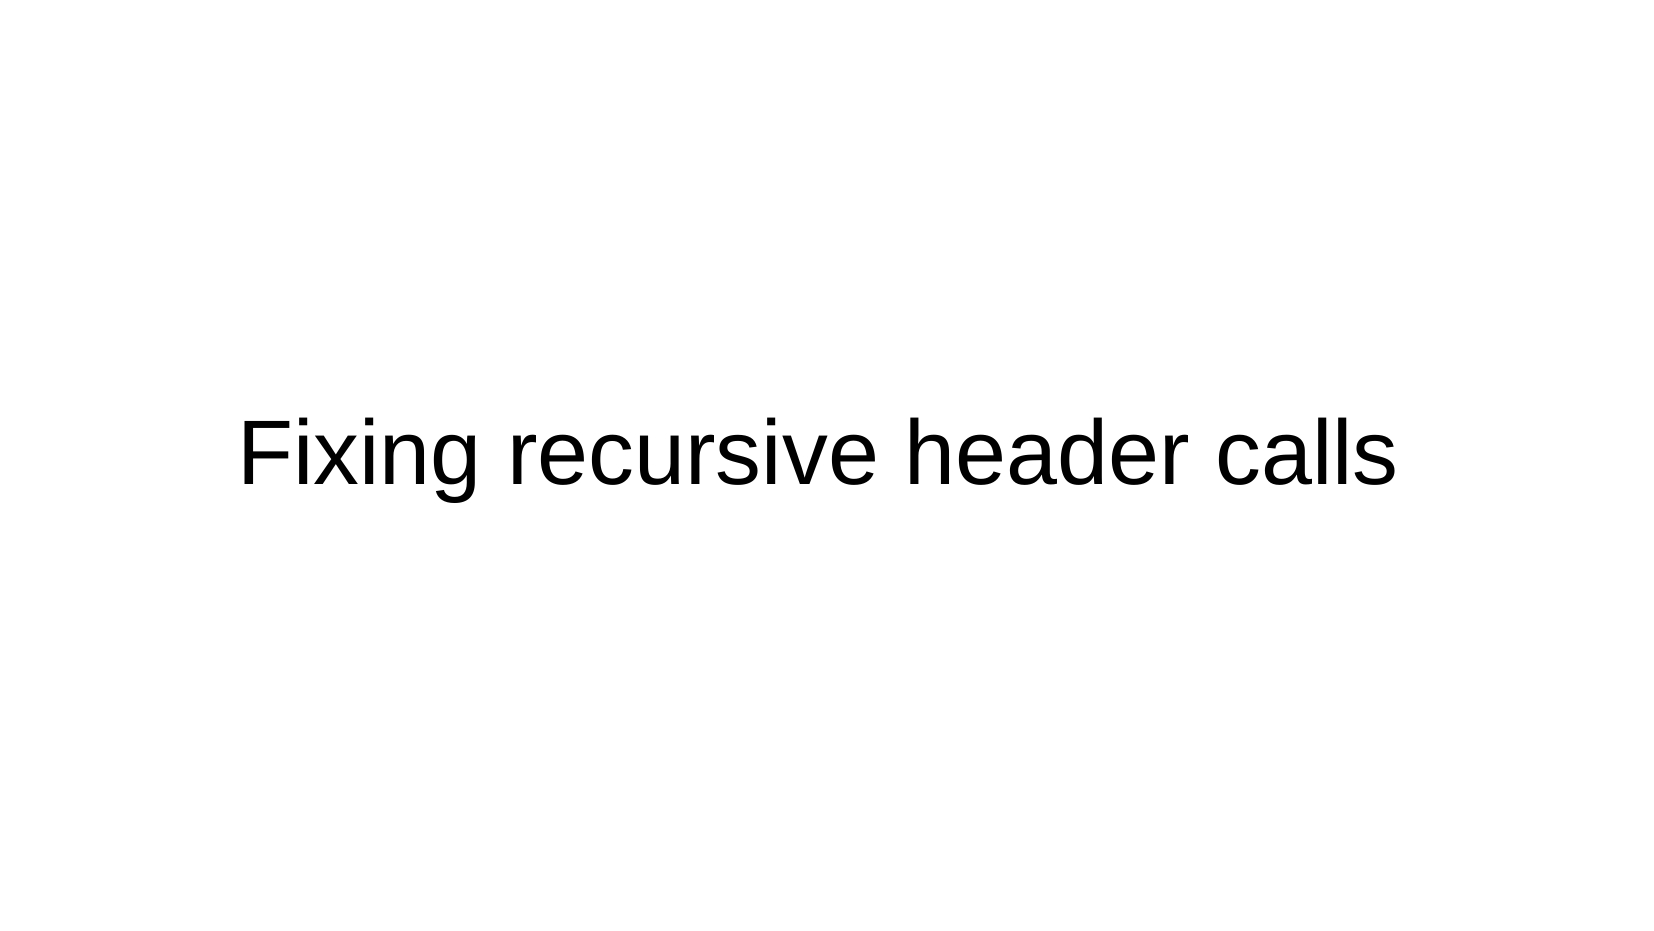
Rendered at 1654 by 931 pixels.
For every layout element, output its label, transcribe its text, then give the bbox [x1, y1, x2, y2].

title Fixing recursive header calls [75, 375, 1564, 531]
